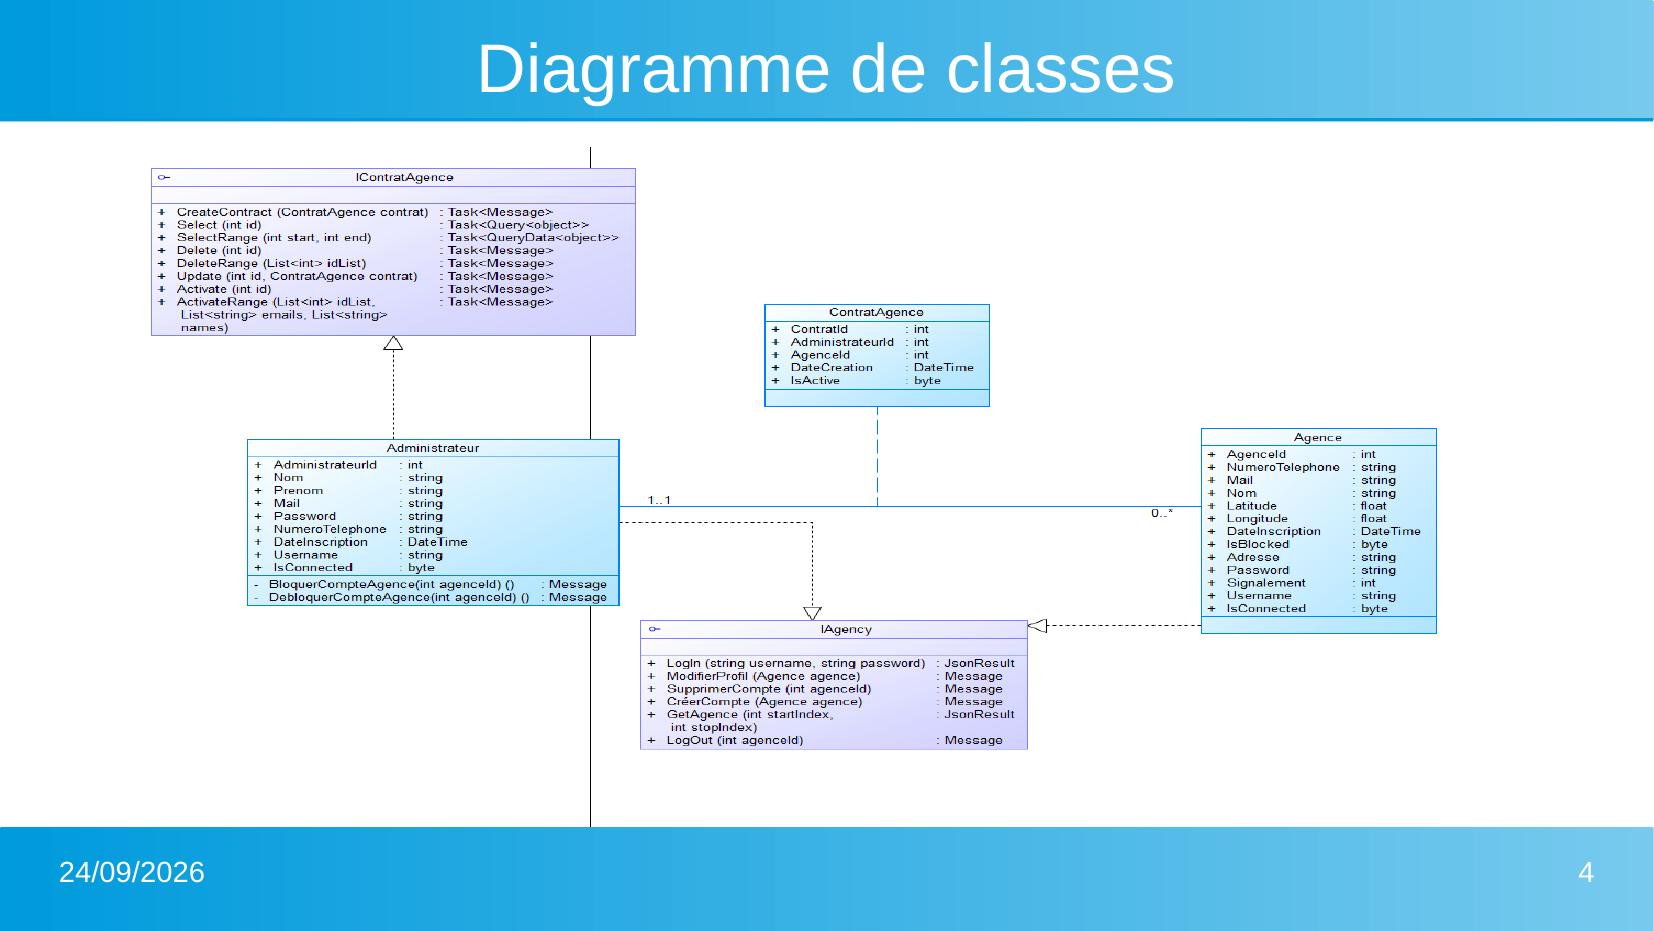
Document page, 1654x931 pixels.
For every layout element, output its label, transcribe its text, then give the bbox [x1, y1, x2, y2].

picture [151, 147, 1513, 827]
title Diagramme de classes [59, 29, 1595, 108]
